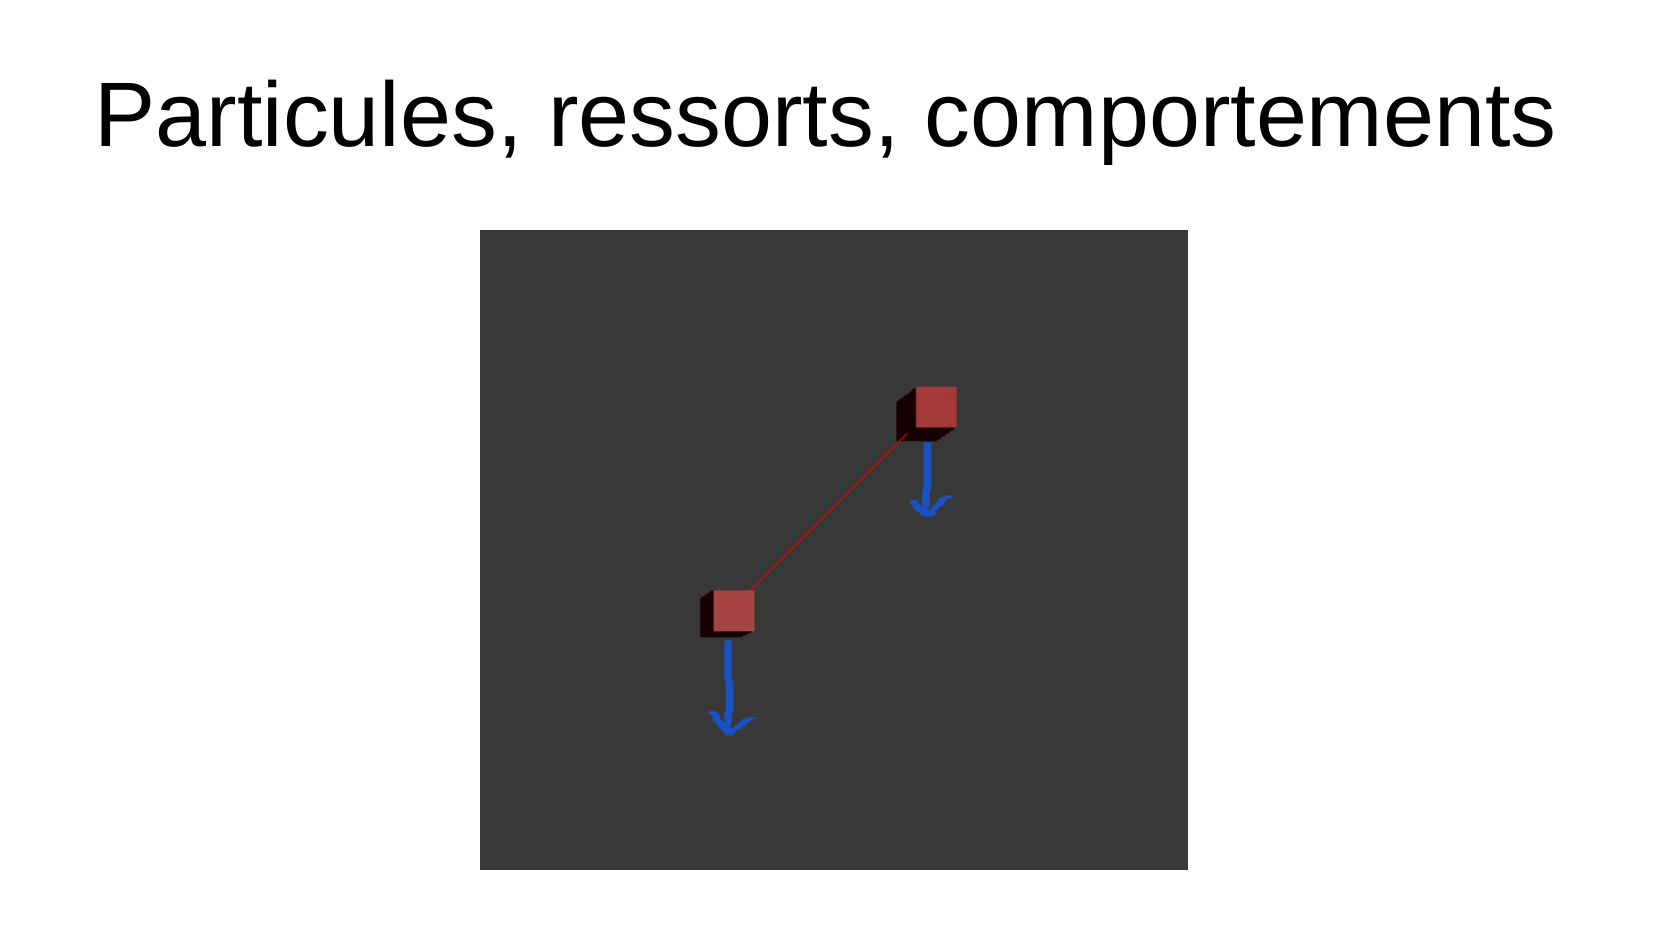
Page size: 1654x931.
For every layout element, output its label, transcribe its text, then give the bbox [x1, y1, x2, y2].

picture [480, 230, 1188, 871]
title Particules, ressorts, comportements [82, 37, 1571, 193]
